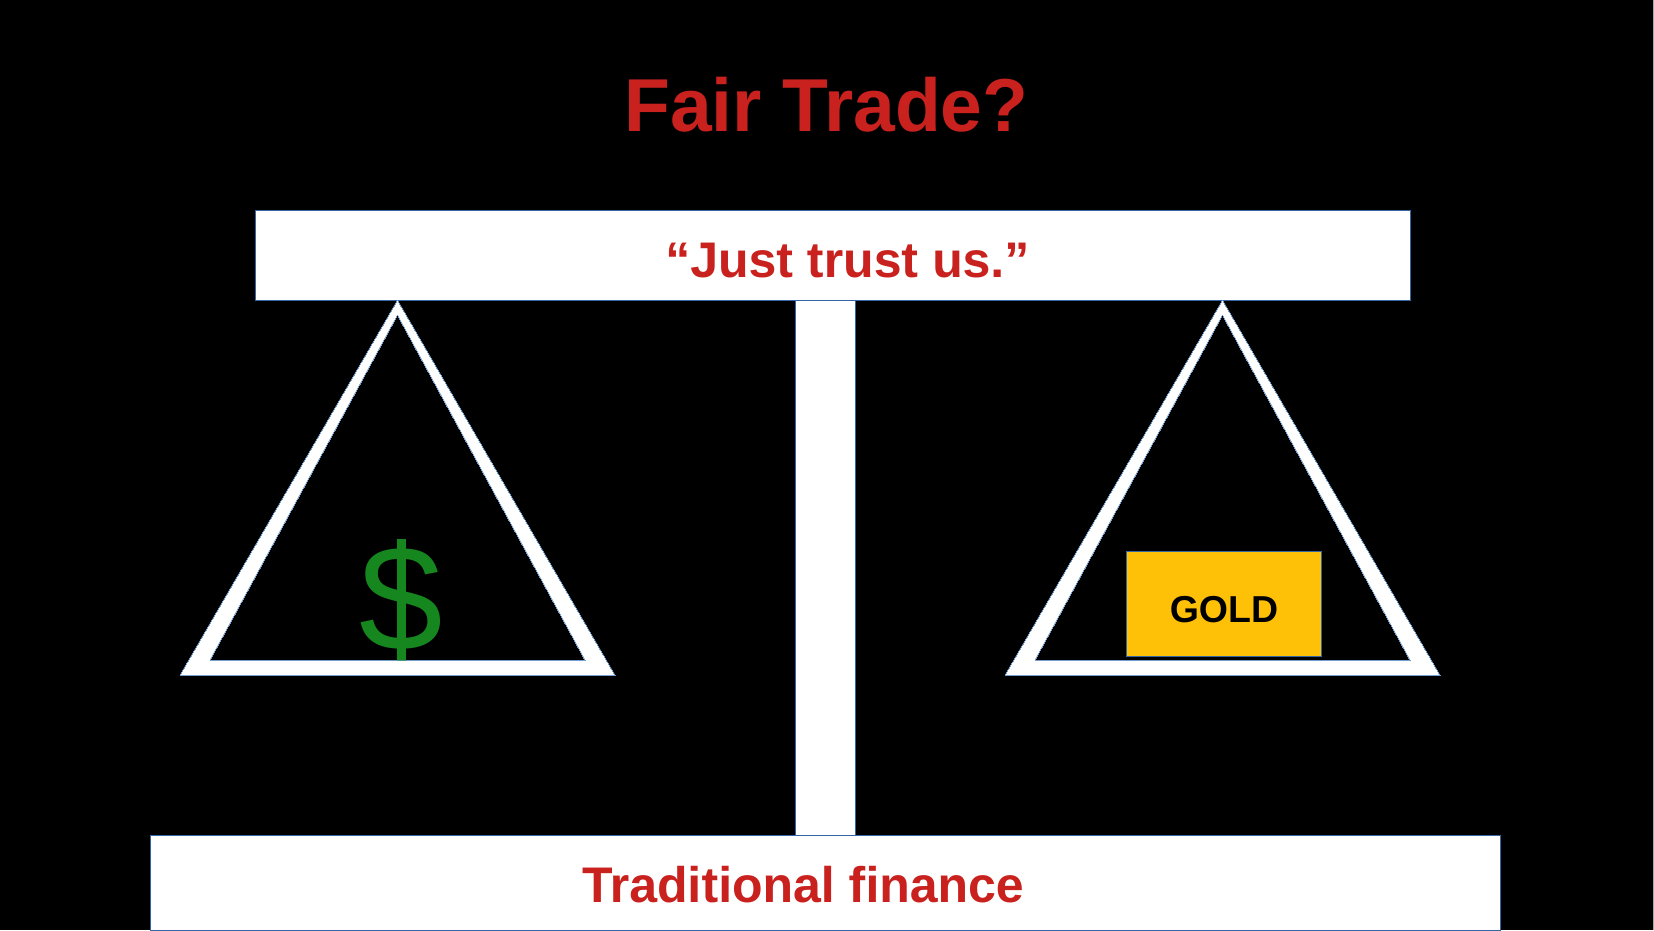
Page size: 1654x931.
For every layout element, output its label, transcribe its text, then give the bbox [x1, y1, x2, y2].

title Fair Trade? [0, 0, 1654, 211]
text_box $ [345, 507, 451, 691]
text_box GOLD [1155, 581, 1306, 681]
text_box [150, 210, 1501, 931]
text_box Traditional finance [135, 850, 1486, 931]
text_box “Just trust us.” [270, 225, 1426, 296]
